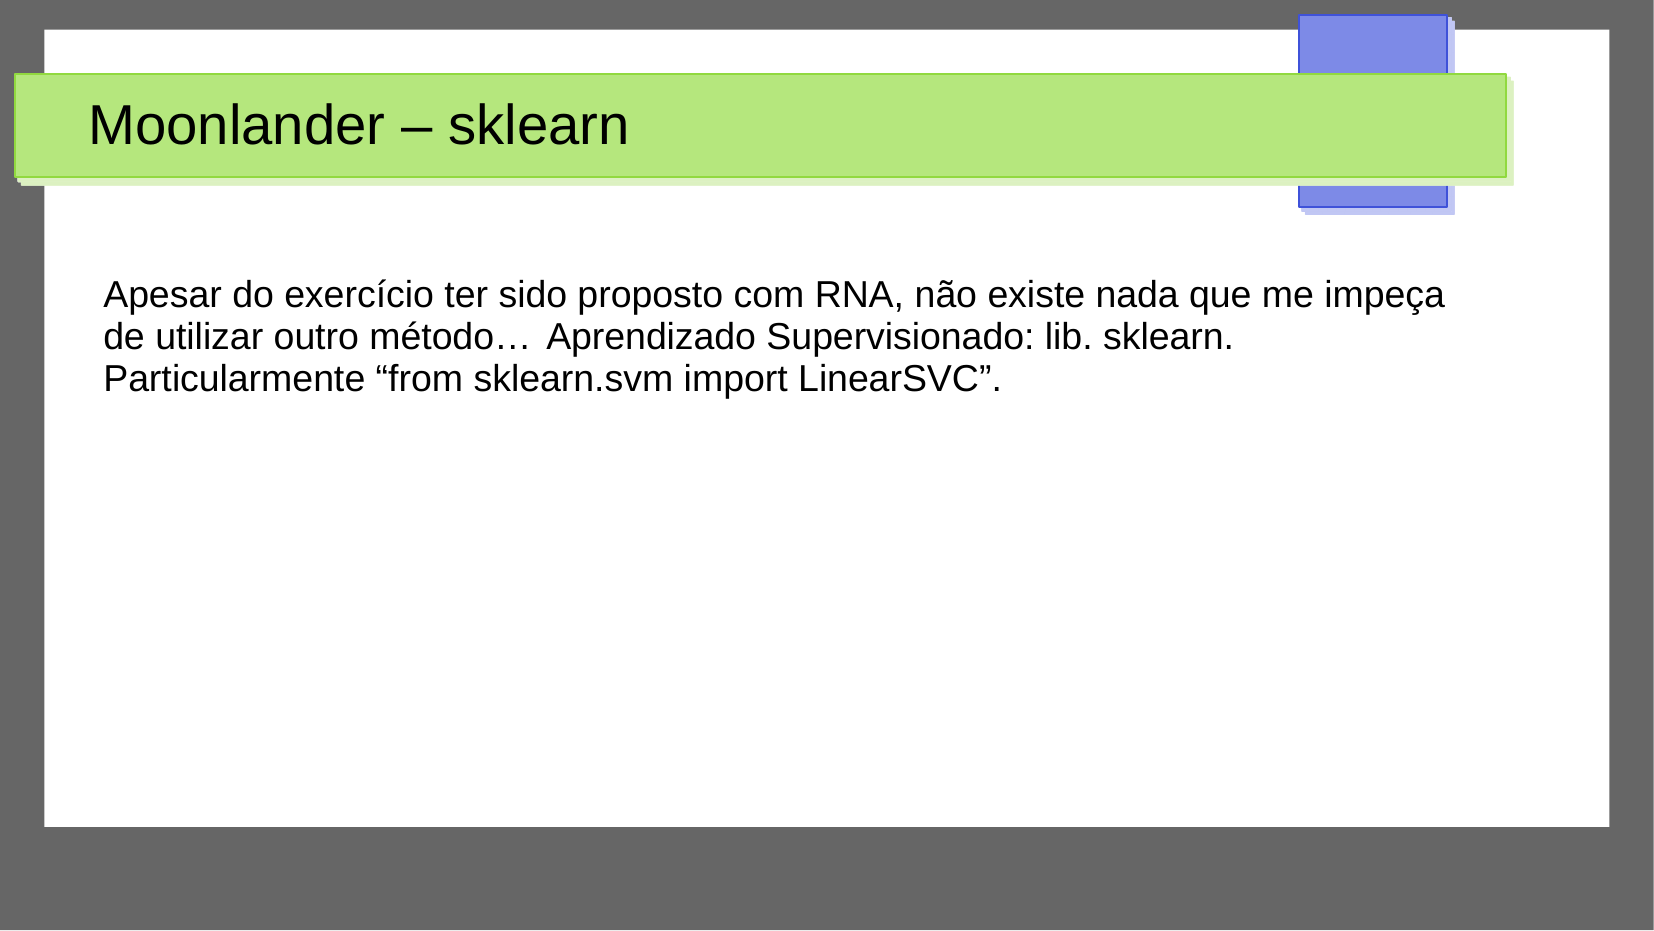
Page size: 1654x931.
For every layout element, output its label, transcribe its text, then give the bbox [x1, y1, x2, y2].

title Moonlander – sklearn [88, 73, 1506, 178]
text_box Apesar do exercício ter sido proposto com RNA, não existe nada que me impeça de utilizar outro método… Aprendizado Supervisionado: lib. sklearn. Particularmente “from sklearn.svm import LinearSVC”. [88, 265, 1477, 407]
